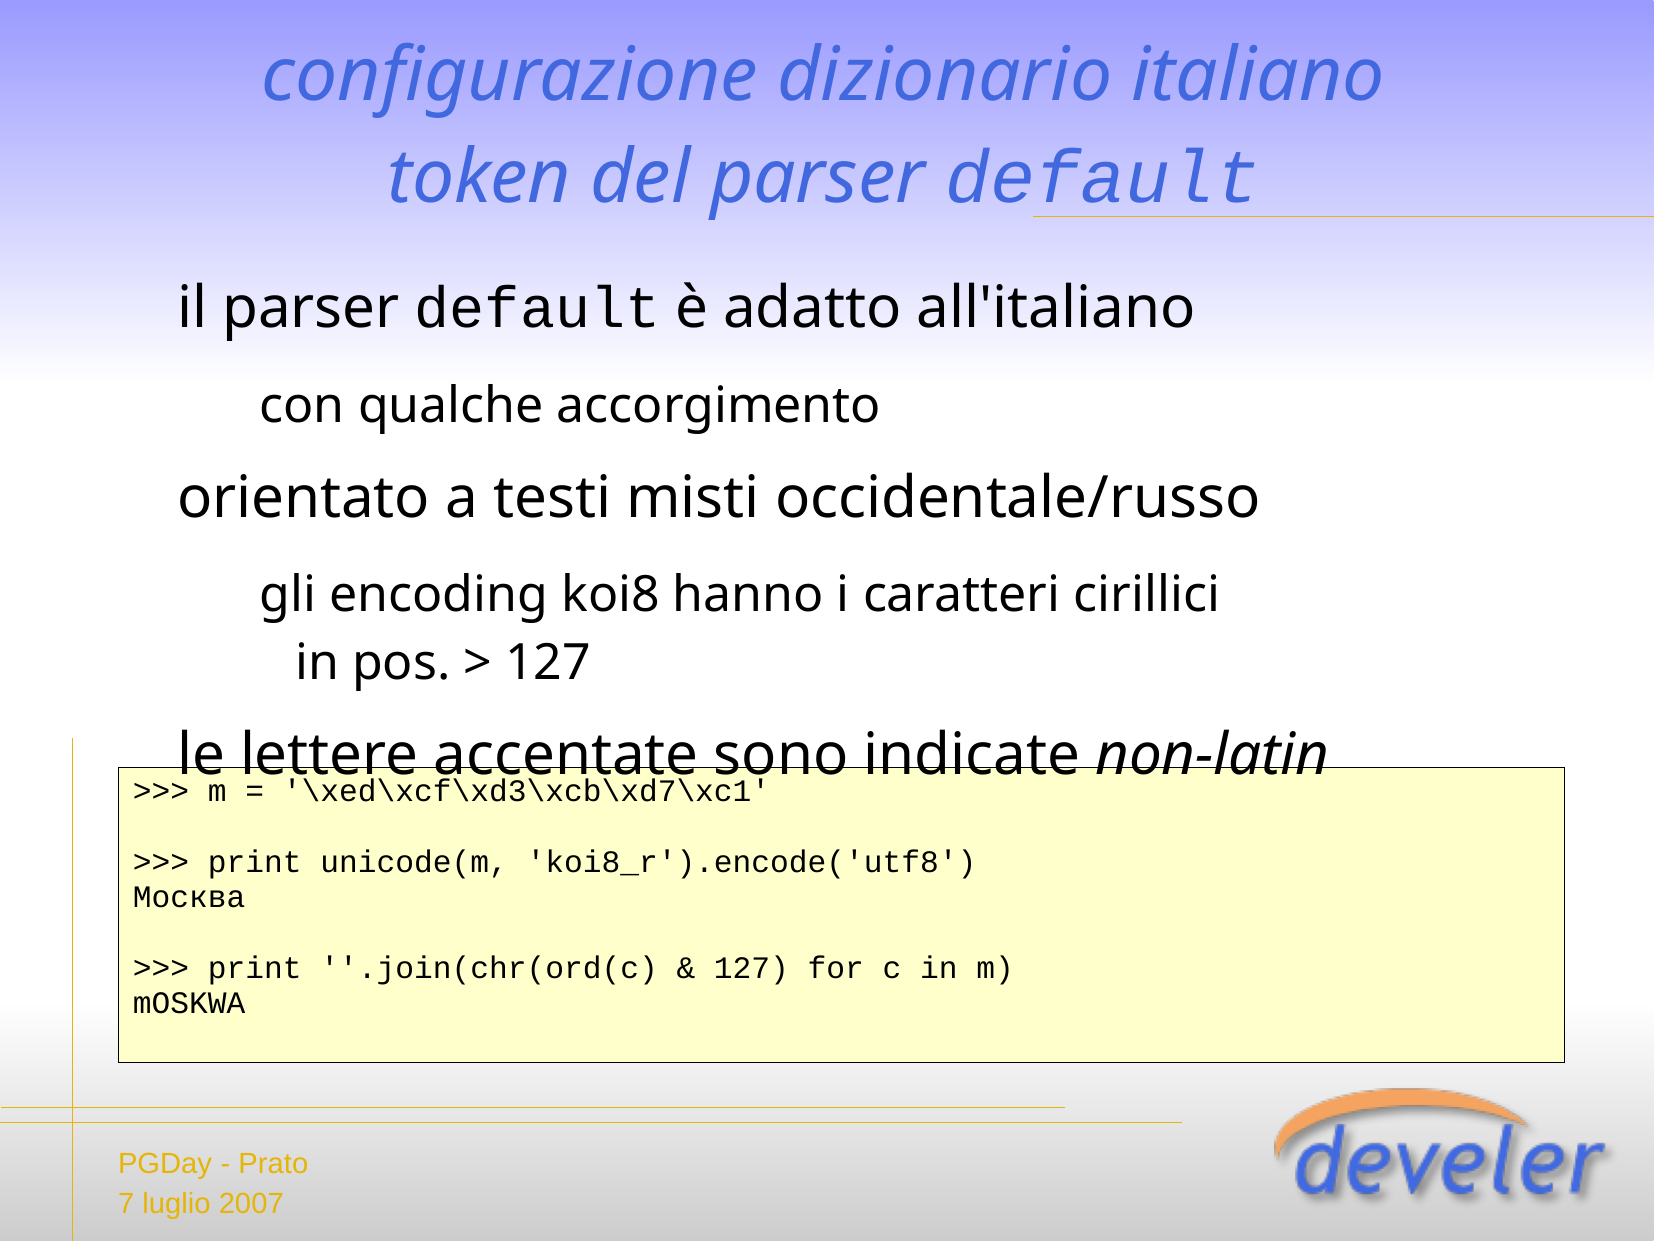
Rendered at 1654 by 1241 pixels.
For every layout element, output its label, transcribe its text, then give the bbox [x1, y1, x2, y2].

picture [1269, 1083, 1622, 1211]
list il parser default è adatto all'italiano con qualche accorgimento orientato a testi misti occidentale/russo gli encoding koi8 hanno i caratteri cirillici in pos. > 127 le lettere accentate sono indicate non-latin [82, 265, 1571, 1093]
title configurazione dizionario italiano token del parser default [82, 29, 1565, 217]
